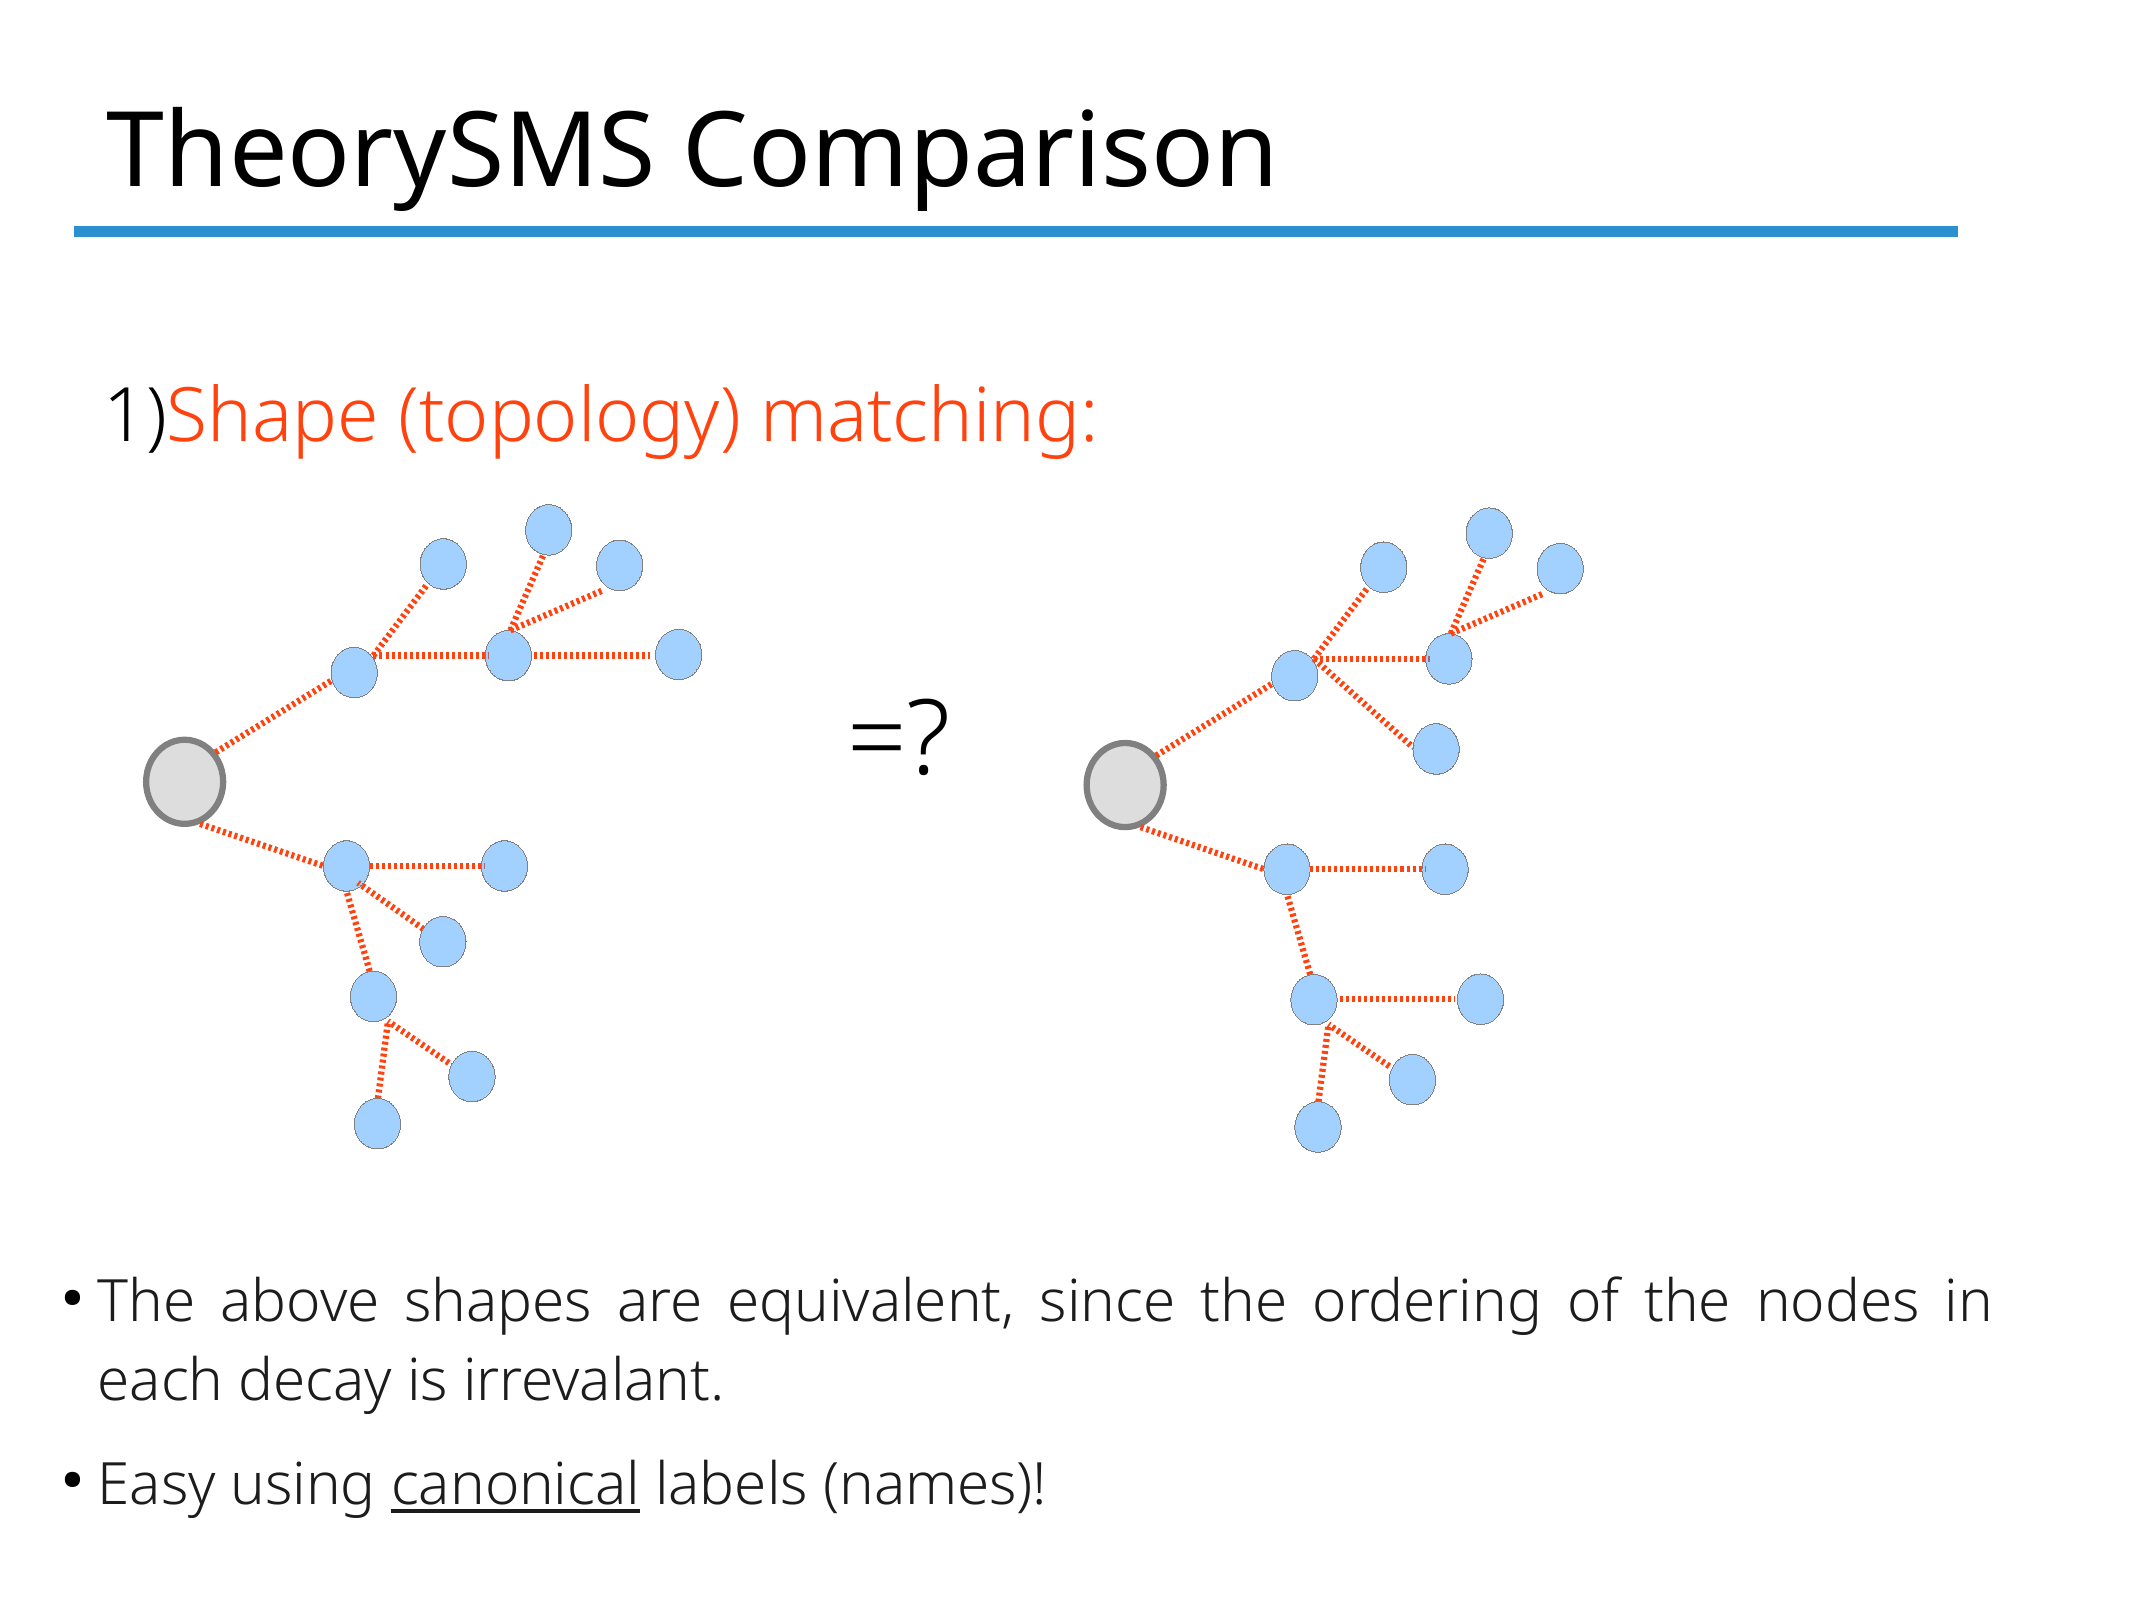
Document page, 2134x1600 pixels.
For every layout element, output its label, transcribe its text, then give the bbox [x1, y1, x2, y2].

text_box [525, 504, 572, 556]
text_box [655, 629, 702, 680]
text_box [1389, 1054, 1436, 1105]
text_box [1412, 723, 1460, 775]
text_box [596, 540, 643, 591]
text_box [1263, 843, 1310, 895]
text_box [1466, 507, 1513, 559]
text_box [481, 840, 528, 892]
text_box TheorySMS Comparison [83, 58, 1304, 232]
text_box [1360, 541, 1407, 593]
text_box [146, 739, 224, 824]
text_box [1537, 543, 1584, 594]
text_box [1086, 742, 1164, 828]
text_box [1290, 974, 1338, 1025]
text_box [323, 840, 370, 892]
text_box [354, 1098, 401, 1149]
text_box [1457, 973, 1504, 1025]
text_box [1425, 633, 1473, 685]
text_box The above shapes are equivalent, since the ordering of the nodes in each decay is irrevalant. Easy using canonical labels (names)! [47, 1251, 2008, 1536]
text_box [350, 971, 397, 1022]
text_box [331, 647, 378, 698]
text_box [419, 916, 467, 967]
text_box [1294, 1101, 1342, 1153]
text_box [485, 630, 532, 681]
text_box [420, 538, 467, 590]
text_box [448, 1051, 496, 1102]
text_box Shape (topology) matching: [88, 354, 1242, 473]
text_box [1271, 650, 1318, 701]
text_box [1421, 843, 1469, 895]
text_box =? [832, 655, 1005, 815]
